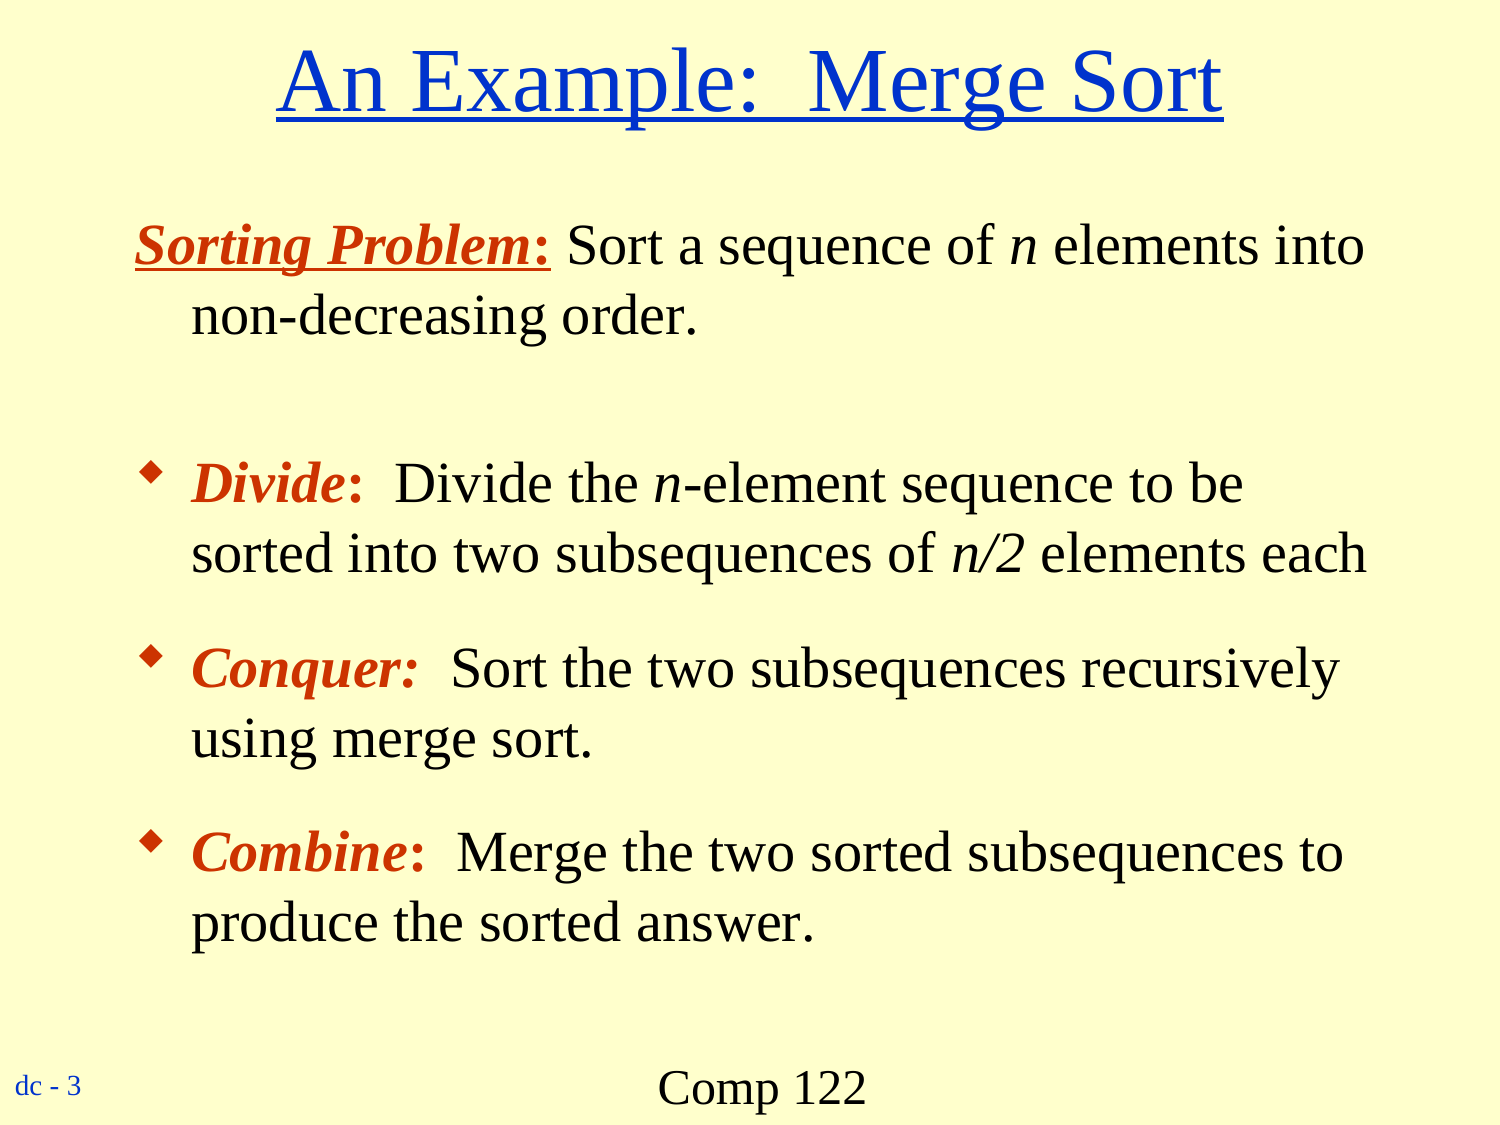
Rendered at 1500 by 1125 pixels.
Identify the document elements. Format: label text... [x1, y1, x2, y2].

list Sorting Problem: Sort a sequence of n elements into non-decreasing order. Divide: Divide the n-element sequence to be sorted into two subsequences of n/2 elements each Conquer: Sort the two subsequences recursively using merge sort. Combine: Merge the two sorted subsequences to produce the sorted answer. [119, 198, 1395, 1016]
title An Example: Merge Sort [0, 0, 1500, 150]
